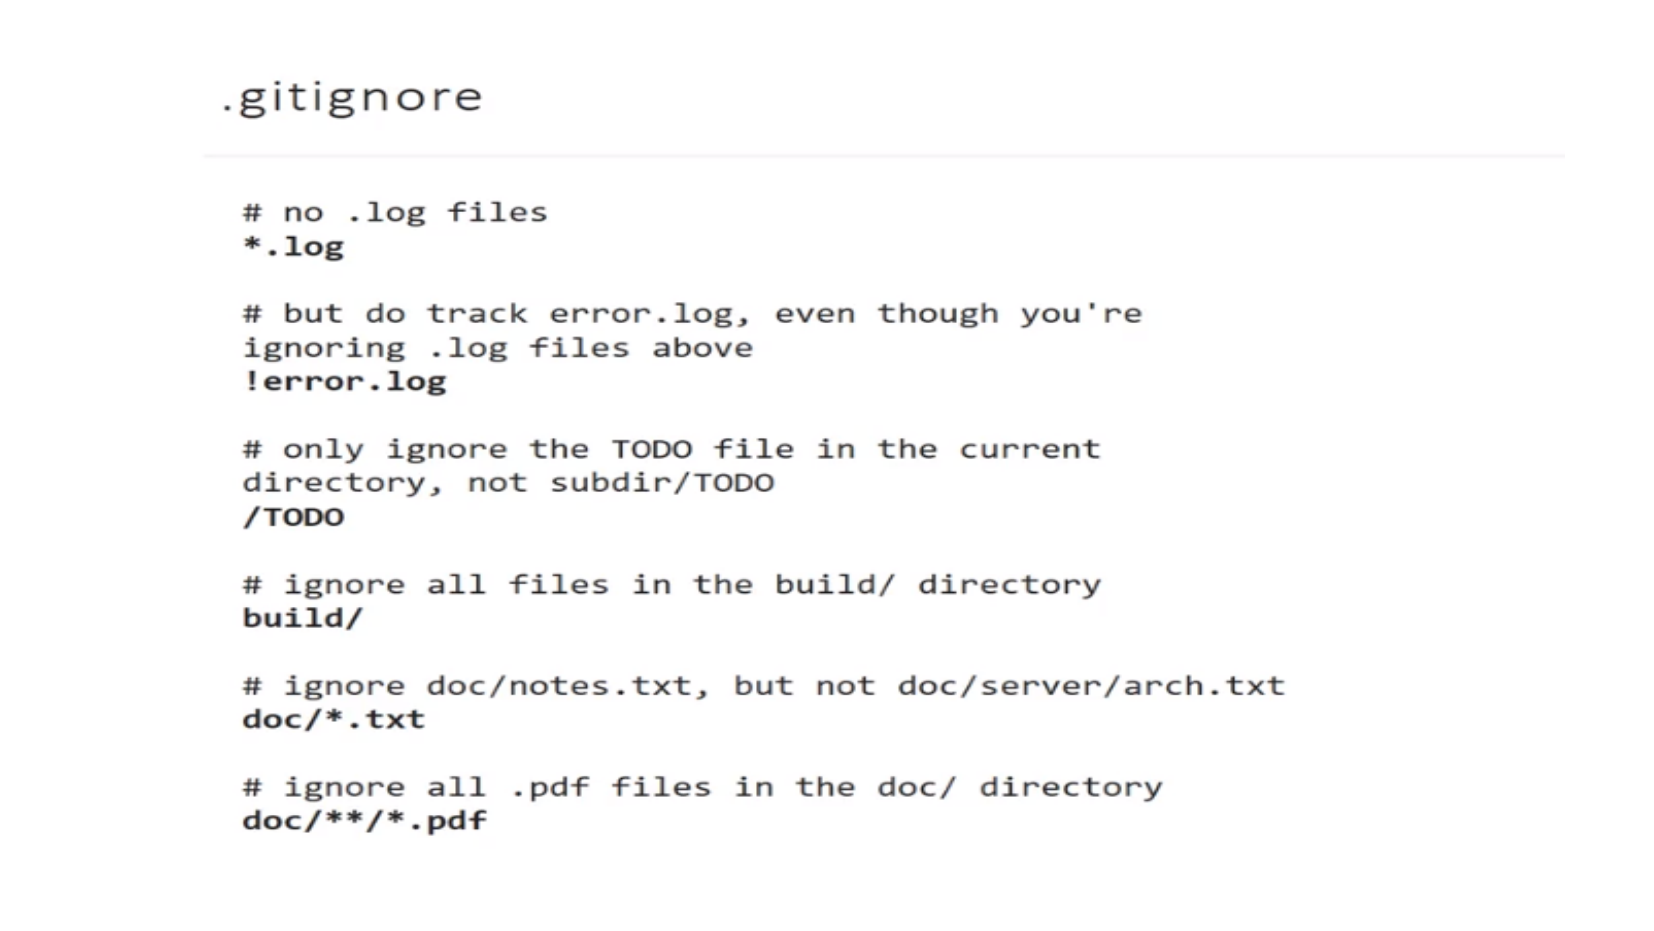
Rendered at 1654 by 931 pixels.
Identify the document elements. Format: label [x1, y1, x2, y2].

picture [147, 54, 1565, 875]
